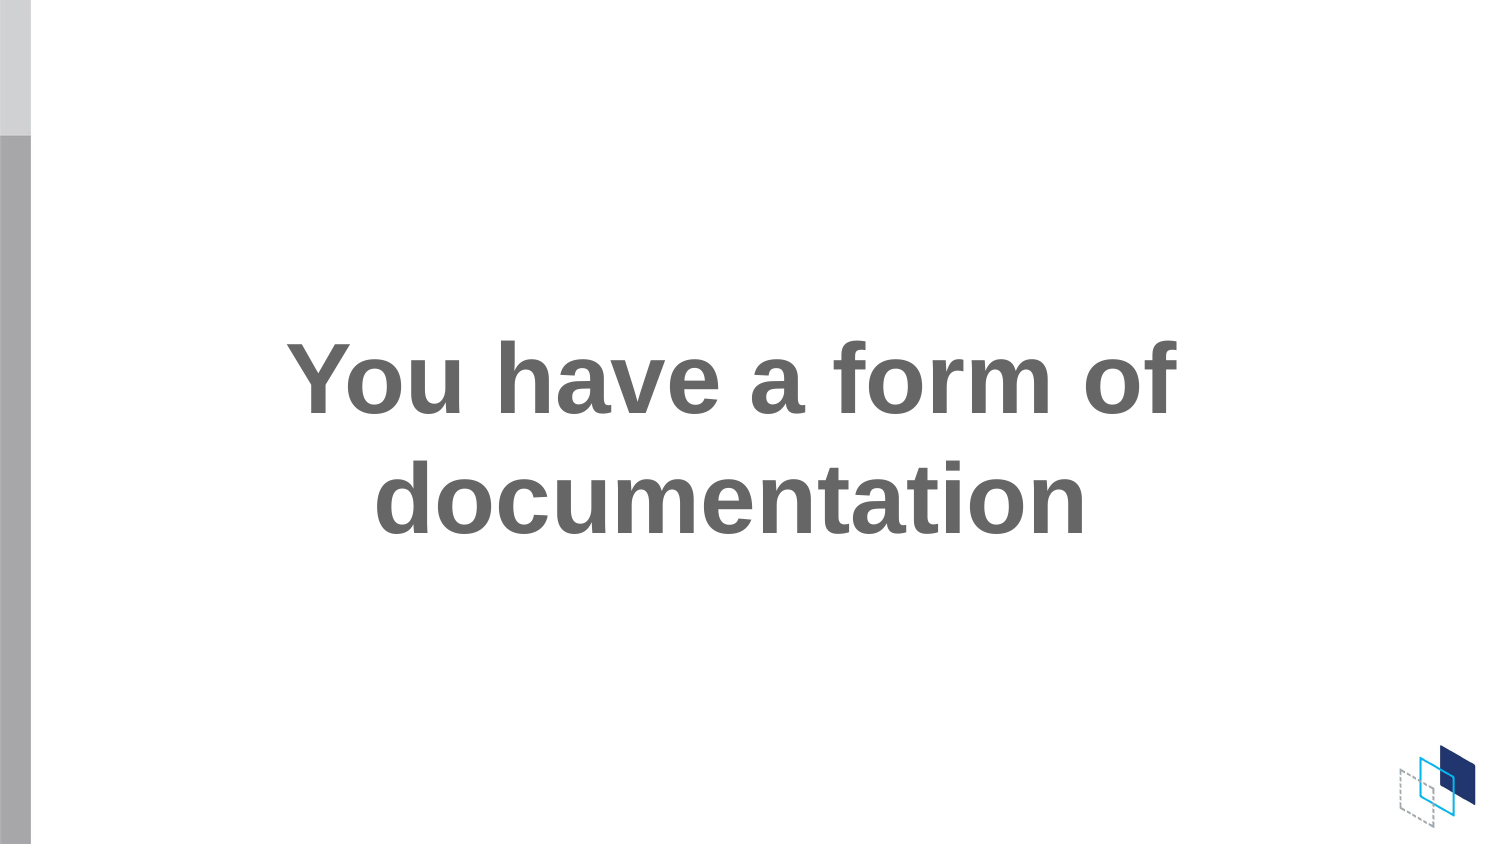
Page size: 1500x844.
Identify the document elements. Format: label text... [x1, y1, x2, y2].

list You have a form of documentation [75, 127, 1389, 739]
picture [0, 0, 37, 844]
picture [1388, 738, 1486, 836]
